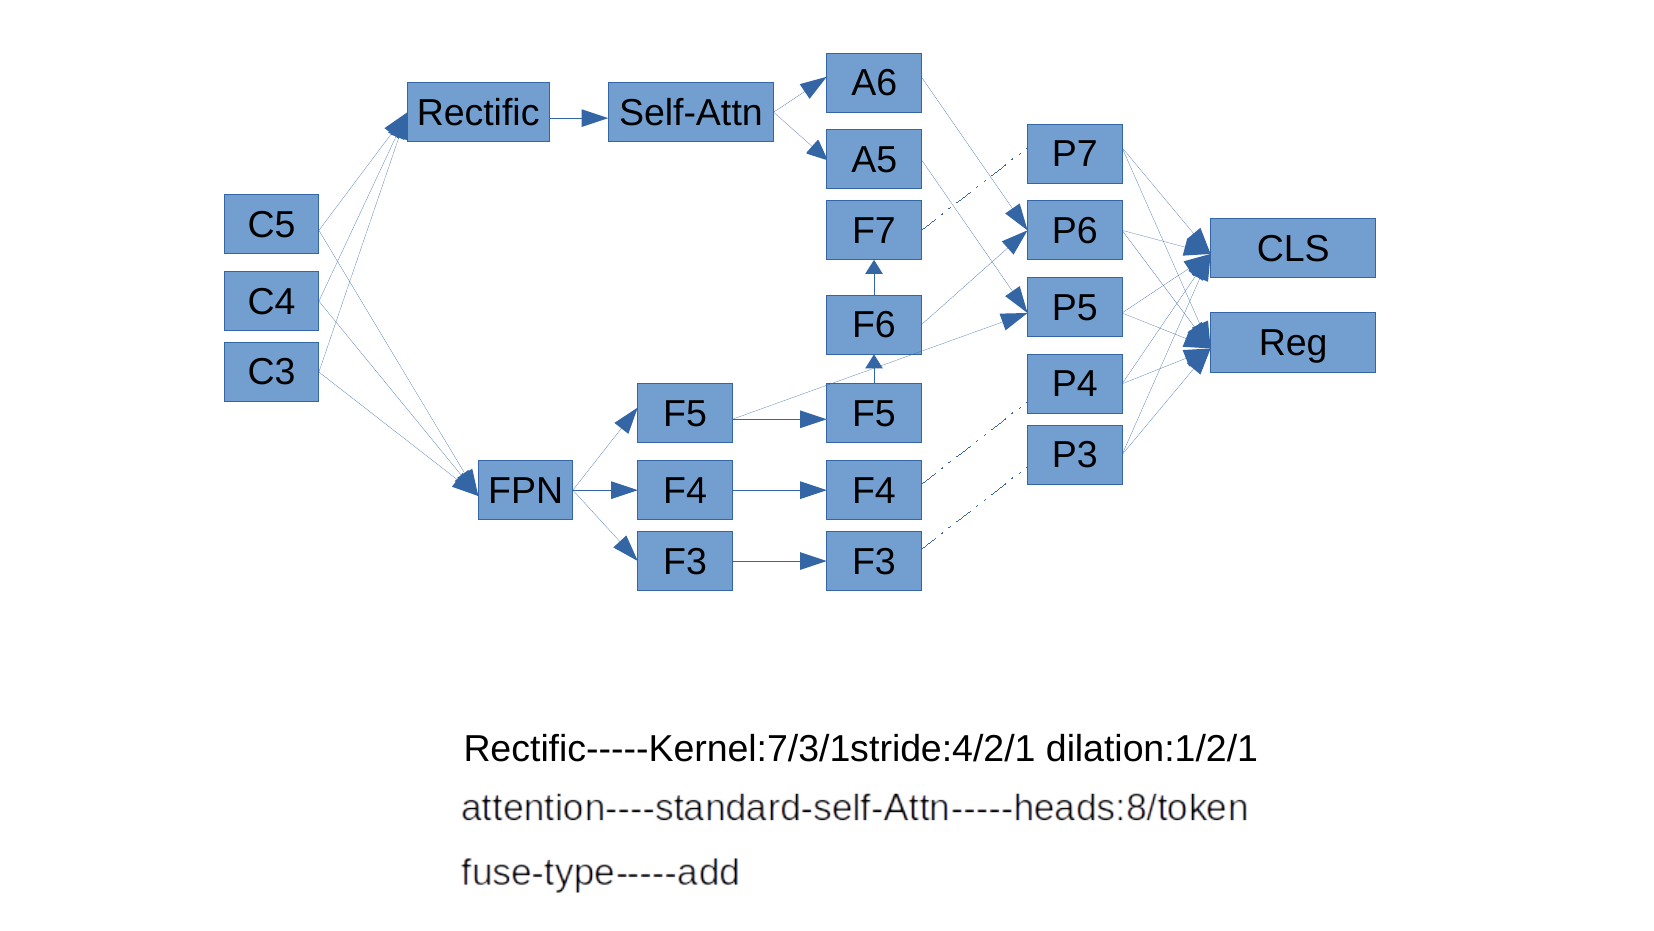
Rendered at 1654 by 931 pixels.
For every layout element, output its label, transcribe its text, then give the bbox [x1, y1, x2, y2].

text_box P5 [1027, 277, 1123, 337]
text_box FPN [478, 460, 573, 520]
text_box P6 [1027, 200, 1123, 260]
text_box C3 [224, 342, 319, 402]
text_box P4 [1027, 354, 1123, 414]
text_box A5 [826, 129, 922, 189]
text_box P7 [1027, 124, 1123, 184]
text_box F6 [826, 295, 922, 355]
text_box F3 [637, 531, 733, 591]
text_box F4 [637, 460, 733, 520]
text_box C4 [224, 271, 319, 331]
text_box Rectific [407, 82, 550, 142]
text_box C5 [224, 194, 319, 254]
picture [447, 778, 1264, 901]
text_box P3 [1027, 425, 1123, 485]
text_box F7 [826, 200, 922, 260]
text_box F4 [826, 460, 922, 520]
text_box Rectific-----Kernel:7/3/1stride:4/2/1 dilation:1/2/1 [448, 720, 1274, 778]
text_box CLS [1210, 218, 1376, 278]
text_box Reg [1210, 312, 1376, 373]
text_box F5 [826, 383, 922, 443]
text_box F3 [826, 531, 922, 591]
text_box A6 [826, 53, 922, 113]
text_box F5 [637, 383, 733, 443]
text_box Self-Attn [608, 82, 774, 142]
